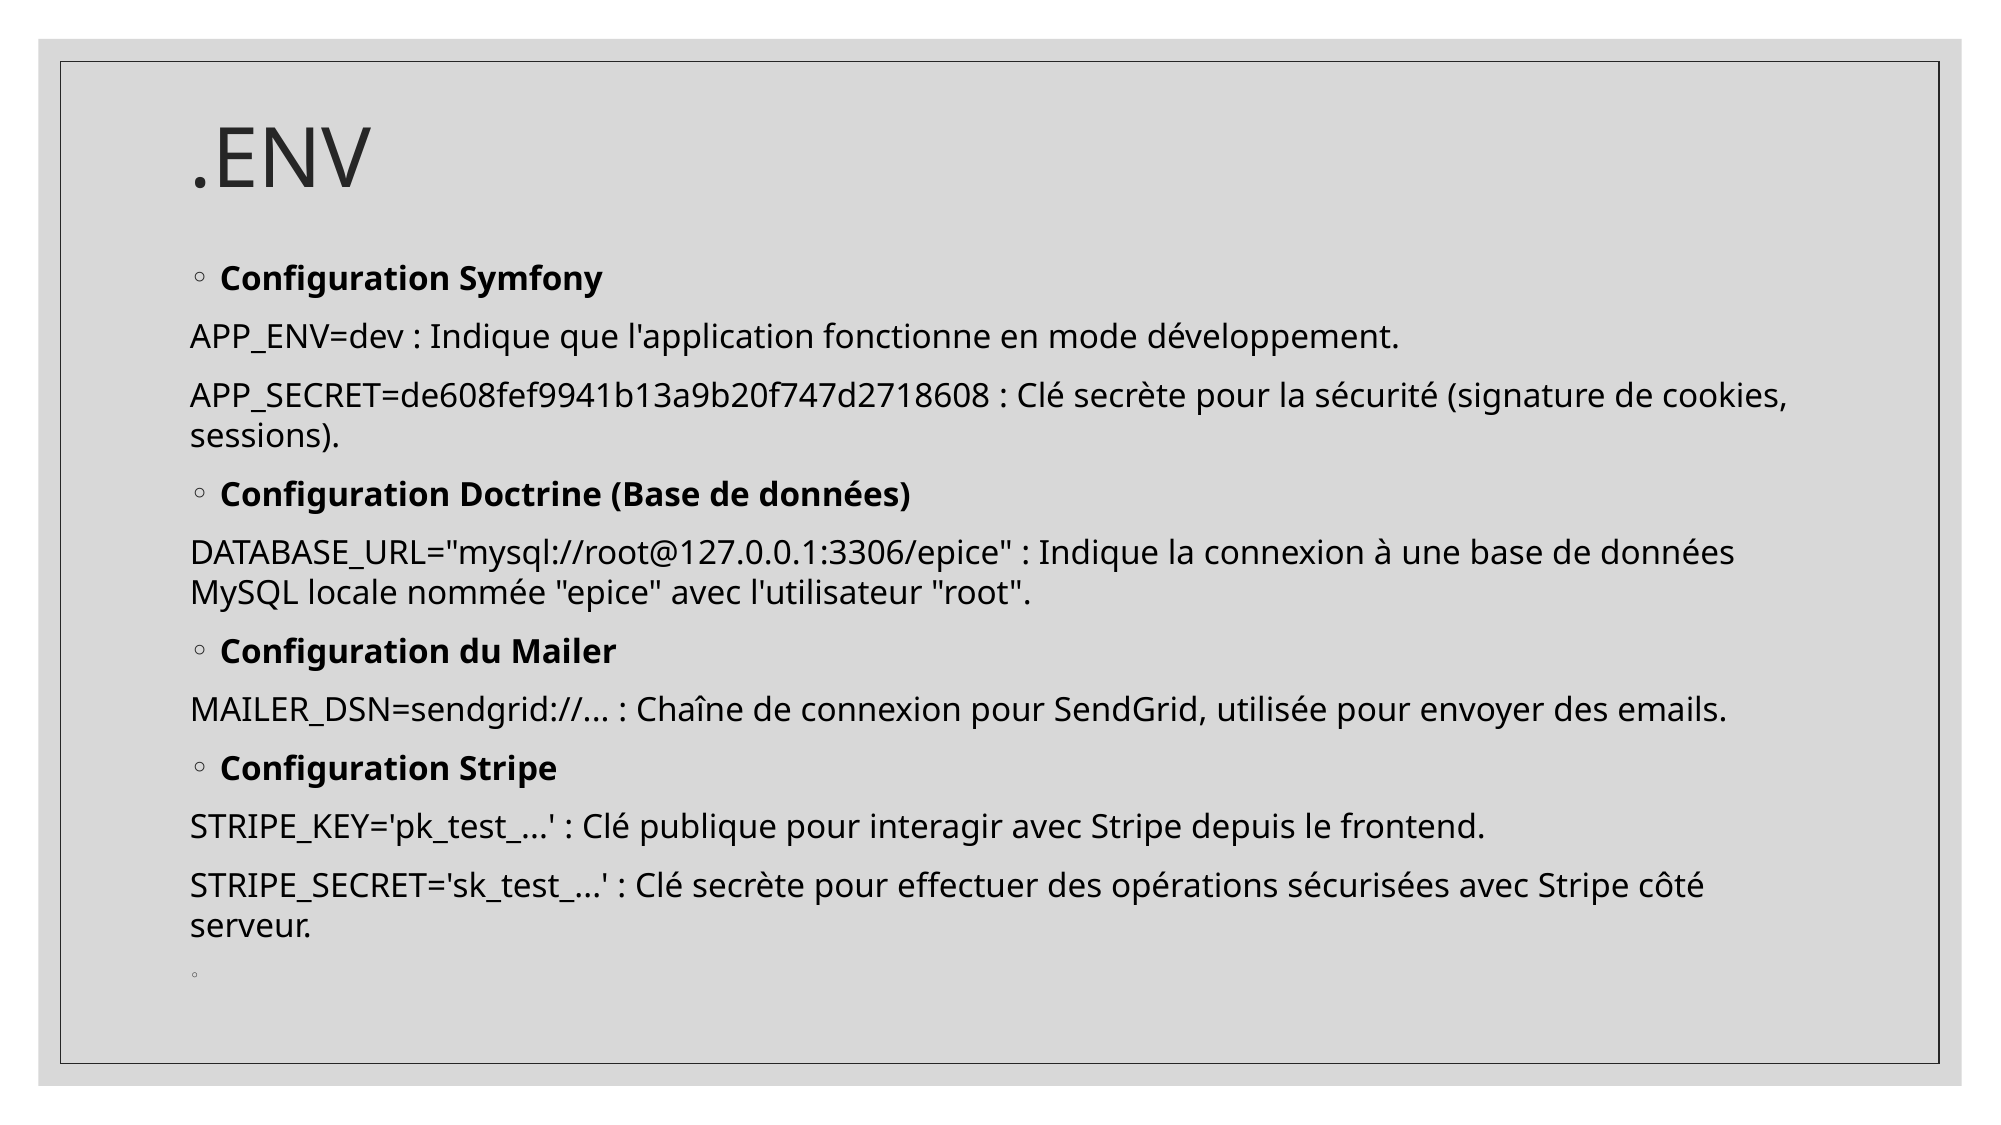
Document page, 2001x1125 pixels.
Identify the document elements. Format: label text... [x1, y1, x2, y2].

list Configuration Symfony APP_ENV=dev : Indique que l'application fonctionne en mode développement. APP_SECRET=de608fef9941b13a9b20f747d2718608 : Clé secrète pour la sécurité (signature de cookies, sessions). Configuration Doctrine (Base de données) DATABASE_URL="mysql://root@127.0.0.1:3306/epice" : Indique la connexion à une base de données MySQL locale nommée "epice" avec l'utilisateur "root". Configuration du Mailer MAILER_DSN=sendgrid://... : Chaîne de connexion pour SendGrid, utilisée pour envoyer des emails. Configuration Stripe STRIPE_KEY='pk_test_...' : Clé publique pour interagir avec Stripe depuis le frontend. STRIPE_SECRET='sk_test_...' : Clé secrète pour effectuer des opérations sécurisées avec Stripe côté serveur. [174, 249, 1825, 977]
title .ENV [174, 105, 1825, 217]
